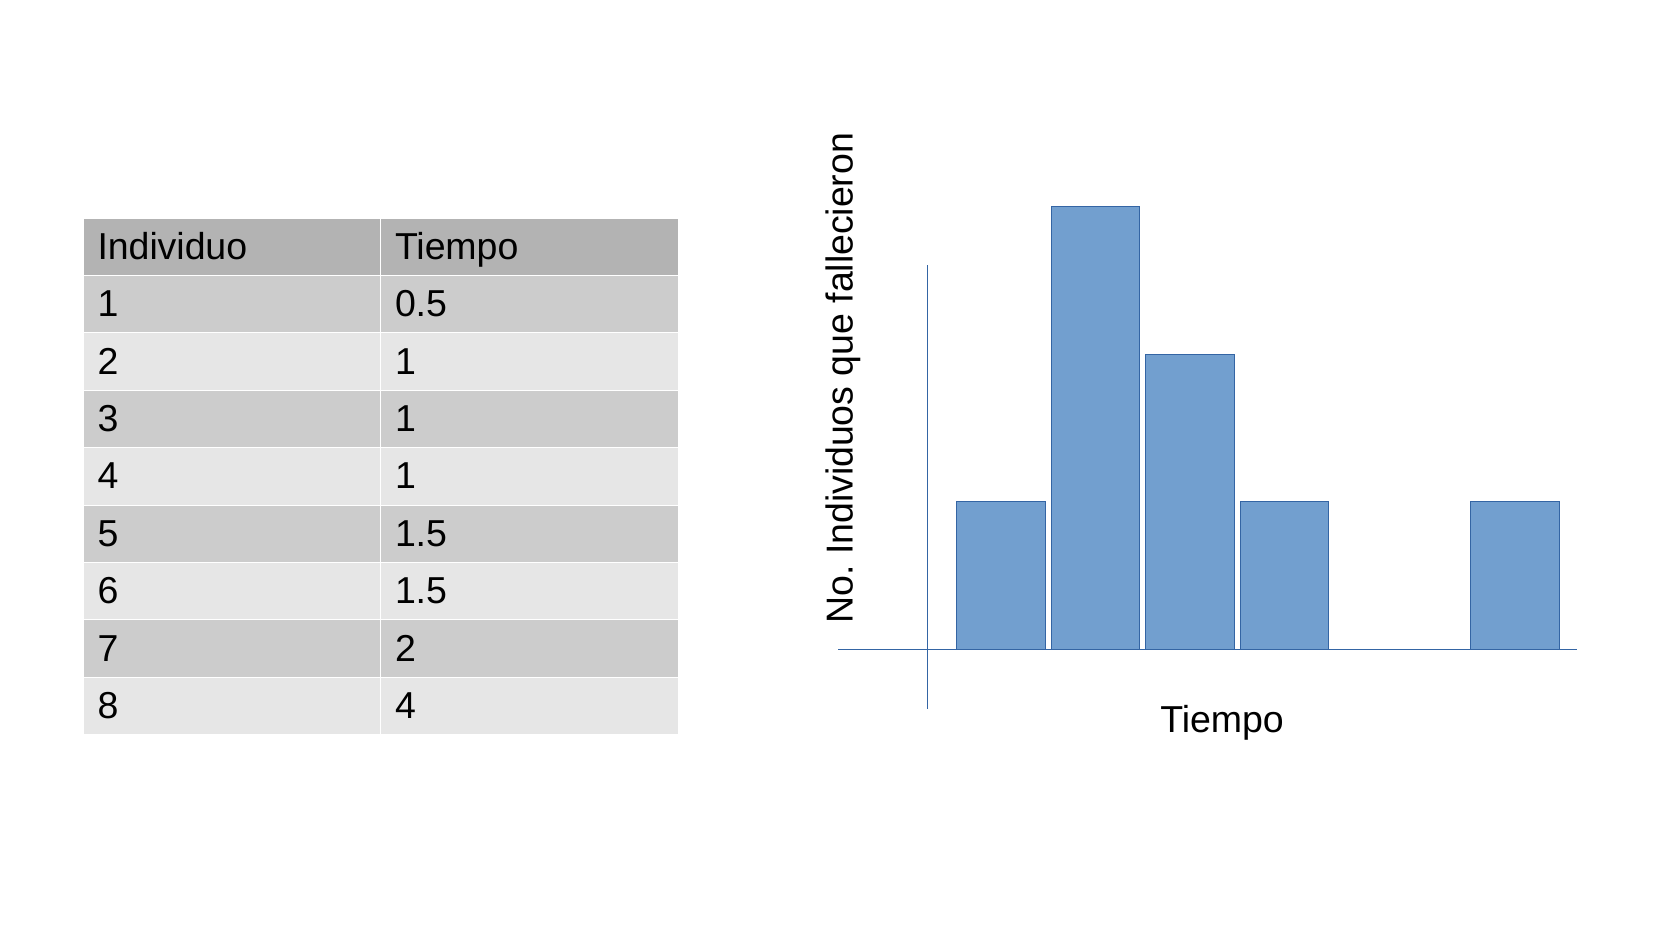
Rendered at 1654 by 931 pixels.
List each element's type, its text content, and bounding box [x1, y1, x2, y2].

table_cell 4 [381, 678, 678, 734]
table_cell 7 [84, 620, 380, 677]
table_cell 1.5 [381, 506, 678, 562]
text_box [1240, 501, 1329, 650]
table_cell 1 [381, 333, 678, 390]
text_box No. Individuos que fallecieron [811, 118, 869, 639]
table_cell 8 [84, 678, 380, 734]
table_cell 0.5 [381, 276, 678, 332]
table_header Individuo [84, 219, 380, 275]
text_box [956, 501, 1046, 650]
table_cell 2 [84, 333, 380, 390]
table_header Tiempo [381, 219, 678, 275]
table_cell 5 [84, 506, 380, 562]
table_cell 1.5 [381, 563, 678, 619]
table_cell 1 [84, 276, 380, 332]
table_cell 3 [84, 391, 380, 447]
table_cell 6 [84, 563, 380, 619]
text_box [1470, 501, 1560, 650]
text_box Tiempo [1145, 690, 1299, 748]
text_box [1051, 206, 1140, 650]
table_cell 1 [381, 448, 678, 505]
text_box [1145, 354, 1235, 650]
table_cell 1 [381, 391, 678, 447]
table_cell 4 [84, 448, 380, 505]
table_cell 2 [381, 620, 678, 677]
